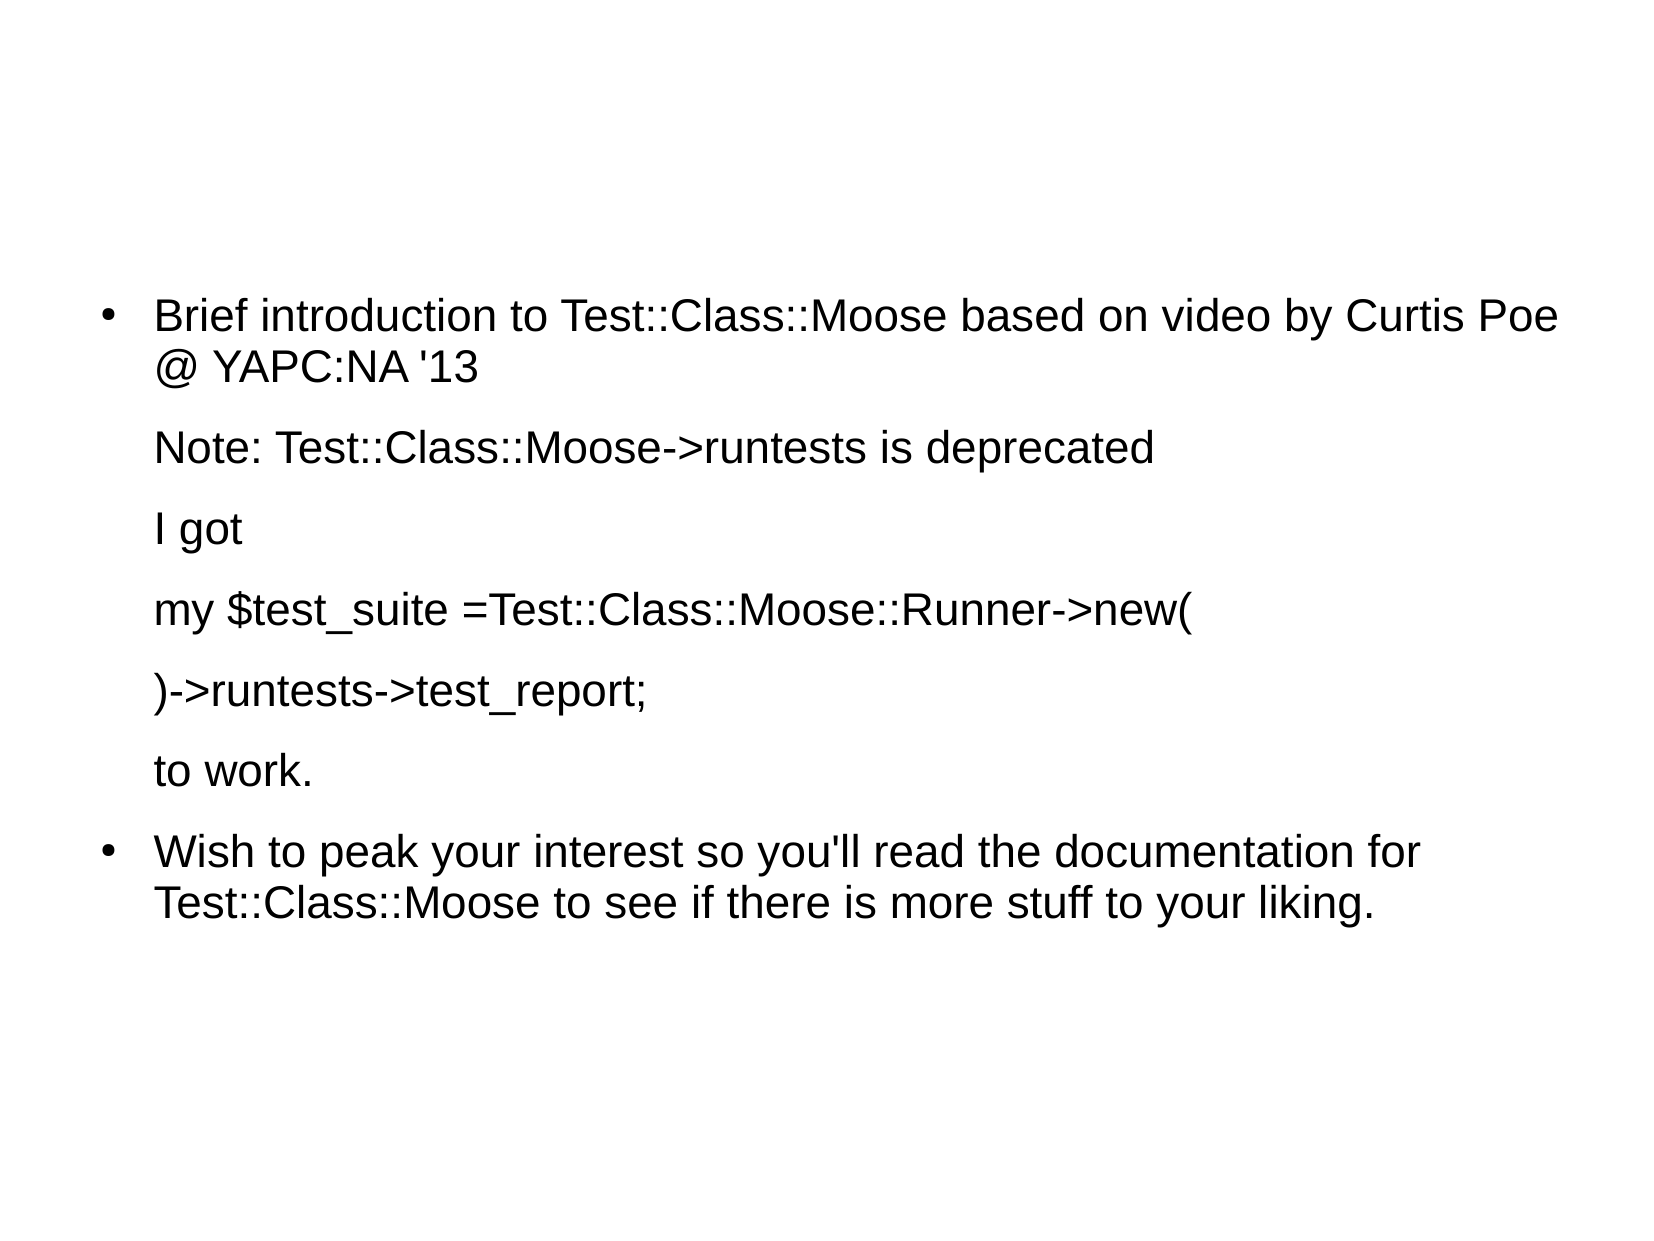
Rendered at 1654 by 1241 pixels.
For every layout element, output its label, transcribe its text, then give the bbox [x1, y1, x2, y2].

list Brief introduction to Test::Class::Moose based on video by Curtis Poe @ YAPC:NA '13 Note: Test::Class::Moose->runtests is deprecated I got my $test_suite =Test::Class::Moose::Runner->new( )->runtests->test_report; to work. Wish to peak your interest so you'll read the documentation for Test::Class::Moose to see if there is more stuff to your liking. [82, 290, 1571, 1010]
